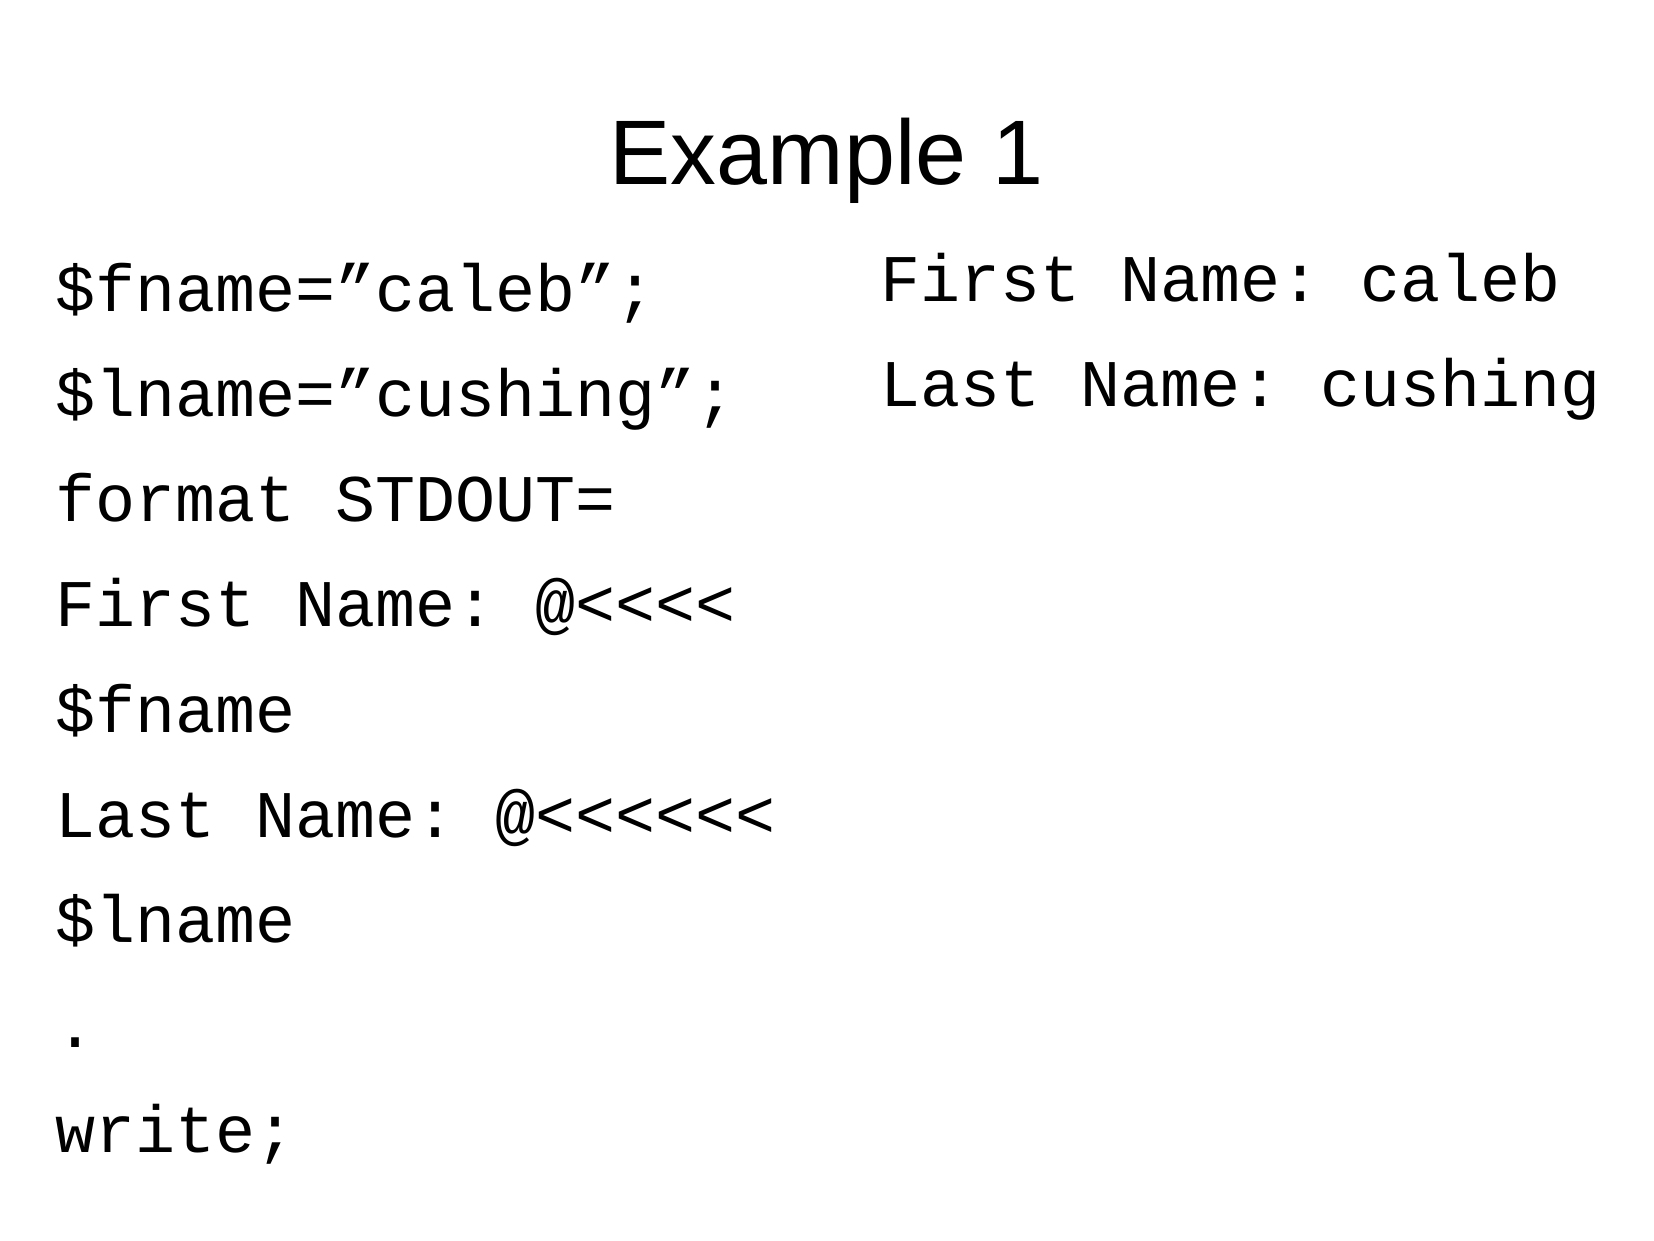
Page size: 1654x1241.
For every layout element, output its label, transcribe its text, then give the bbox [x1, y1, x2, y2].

list $fname=”caleb”; $lname=”cushing”; format STDOUT= First Name: @<<<< $fname Last Name: @<<<<<< $lname . write; [37, 256, 901, 1241]
list First Name: caleb Last Name: cushing [862, 246, 1647, 1051]
title Example 1 [82, 49, 1571, 256]
